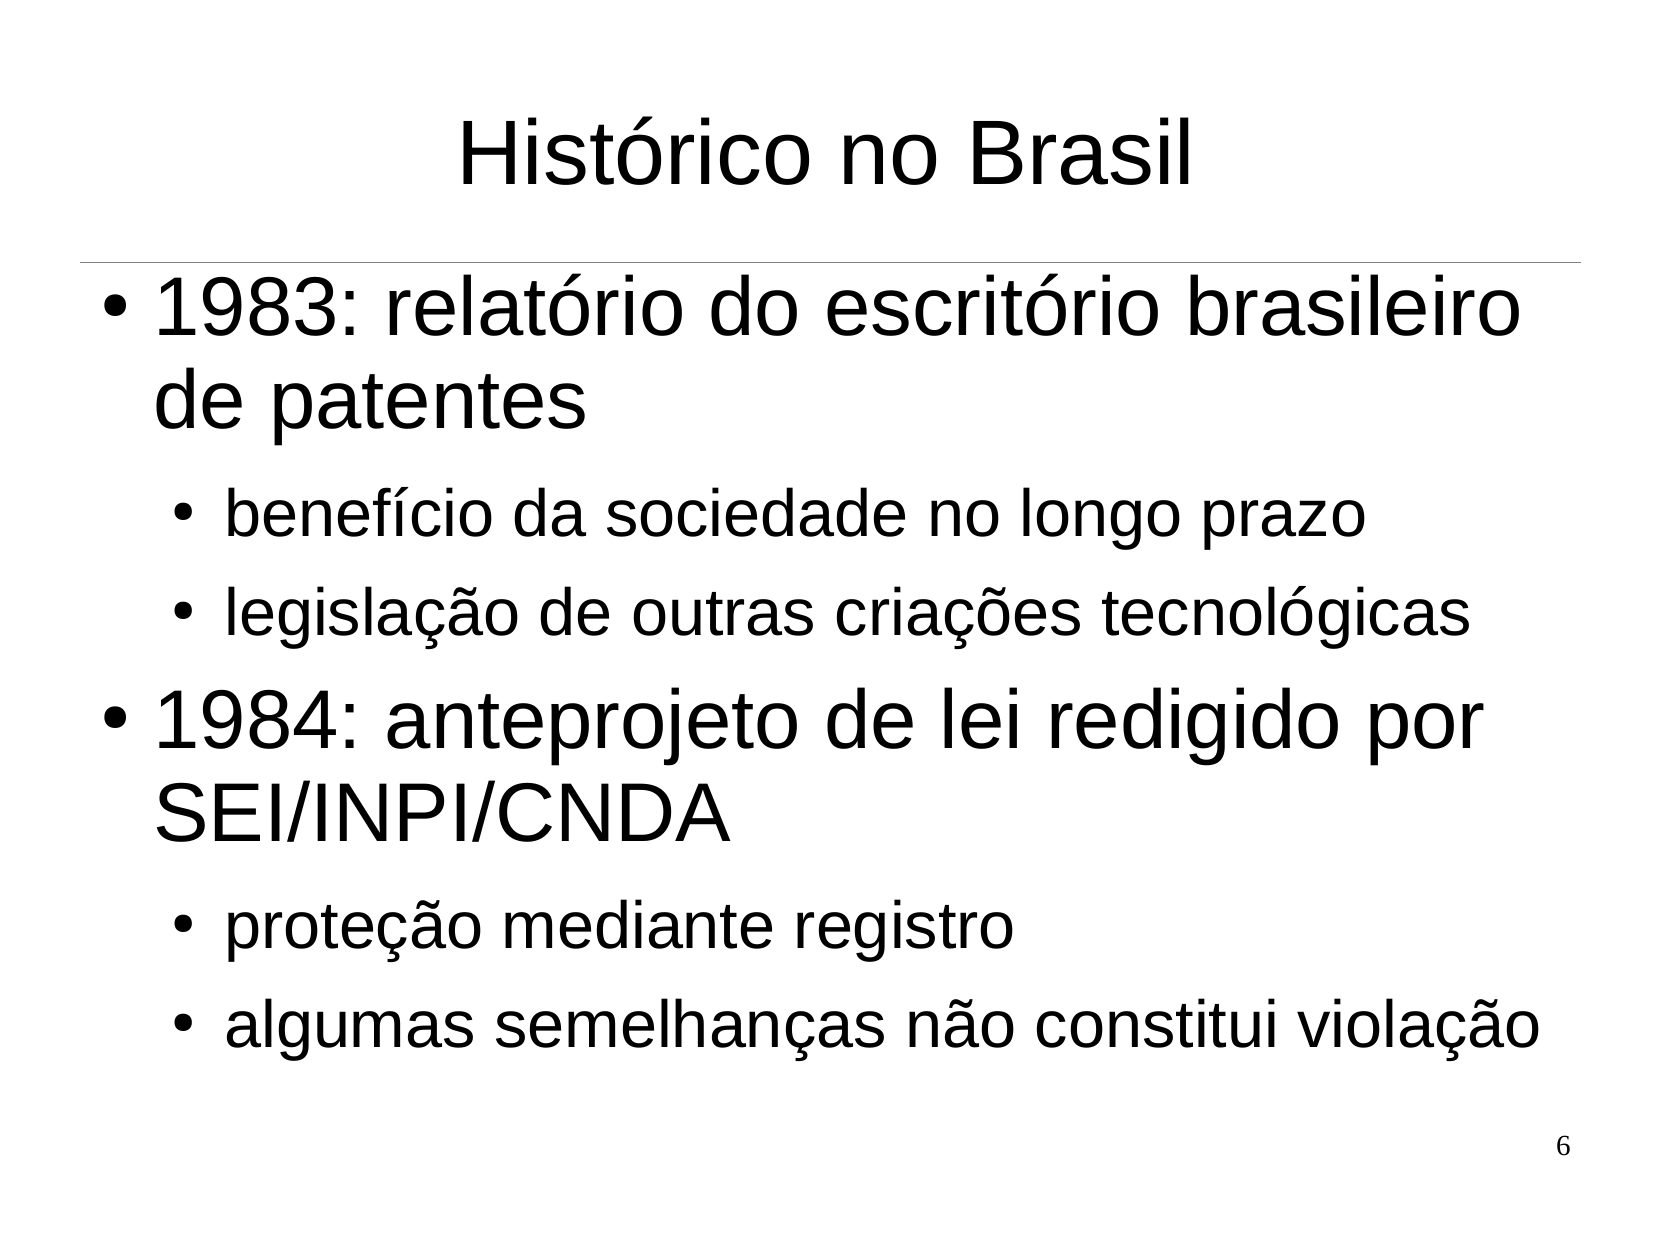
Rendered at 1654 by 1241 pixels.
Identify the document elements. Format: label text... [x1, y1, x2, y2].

list 1983: relatório do escritório brasileiro de patentes benefício da sociedade no longo prazo legislação de outras criações tecnológicas 1984: anteprojeto de lei redigido por SEI/INPI/CNDA proteção mediante registro algumas semelhanças não constitui violação [82, 260, 1571, 1006]
title Histórico no Brasil [82, 56, 1571, 250]
